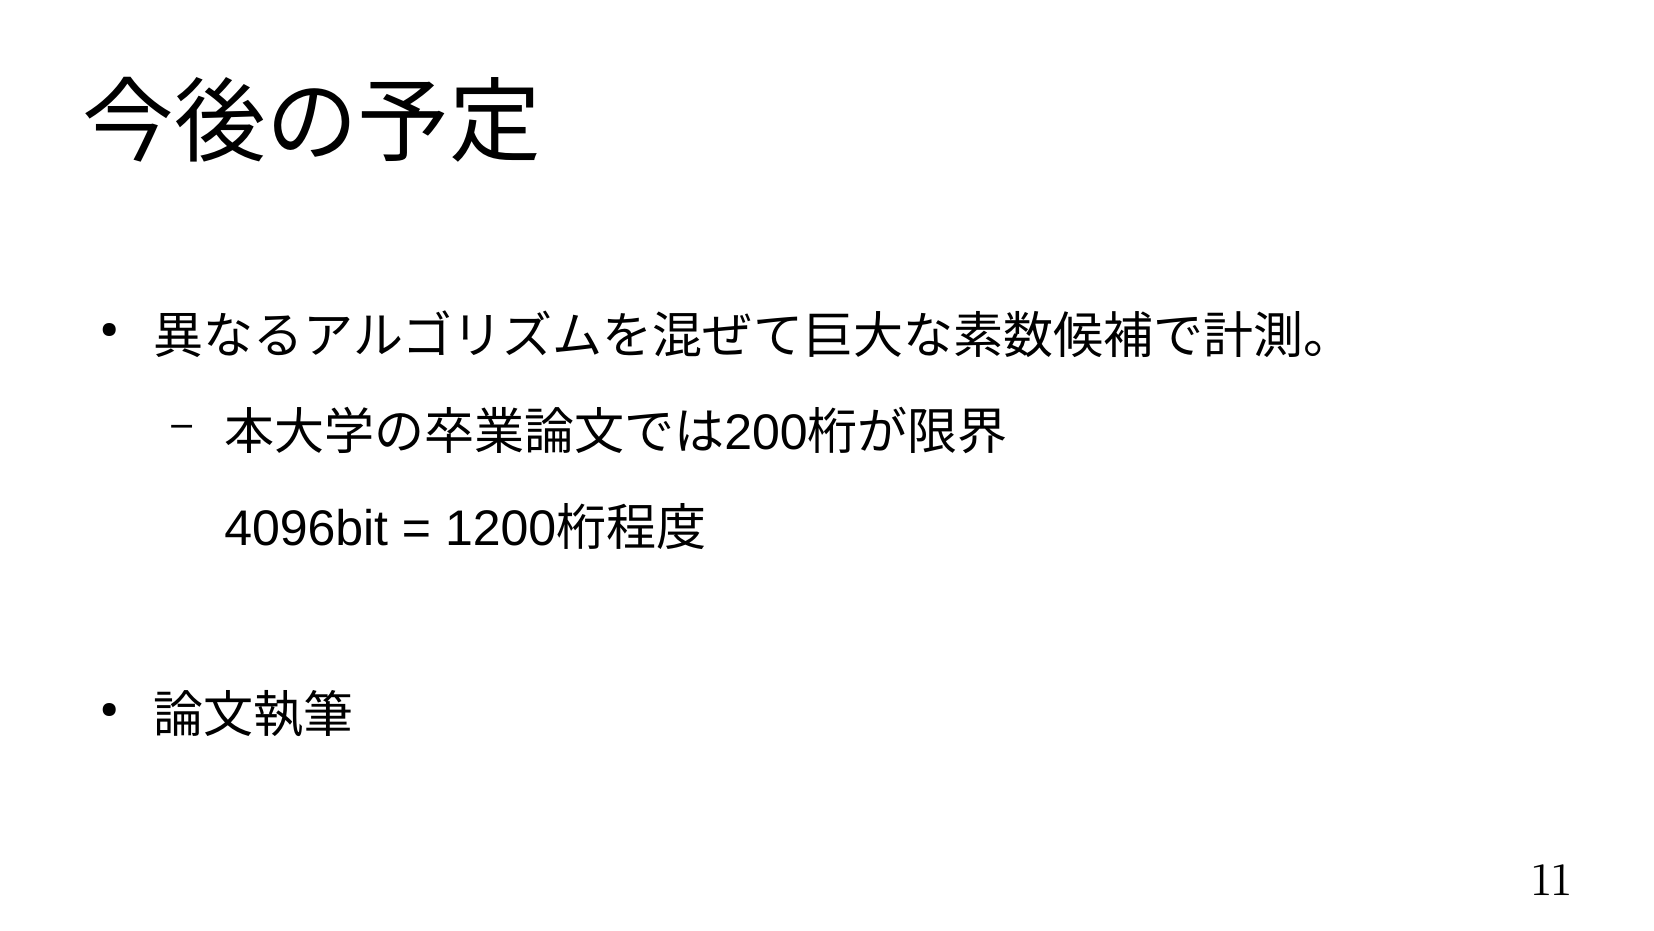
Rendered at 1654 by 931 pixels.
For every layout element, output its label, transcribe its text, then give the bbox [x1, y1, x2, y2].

title 今後の予定 [82, 37, 1571, 193]
list 異なるアルゴリズムを混ぜて巨大な素数候補で計測。 本大学の卒業論文では200桁が限界 4096bit = 1200桁程度 論文執筆 [82, 295, 1571, 835]
